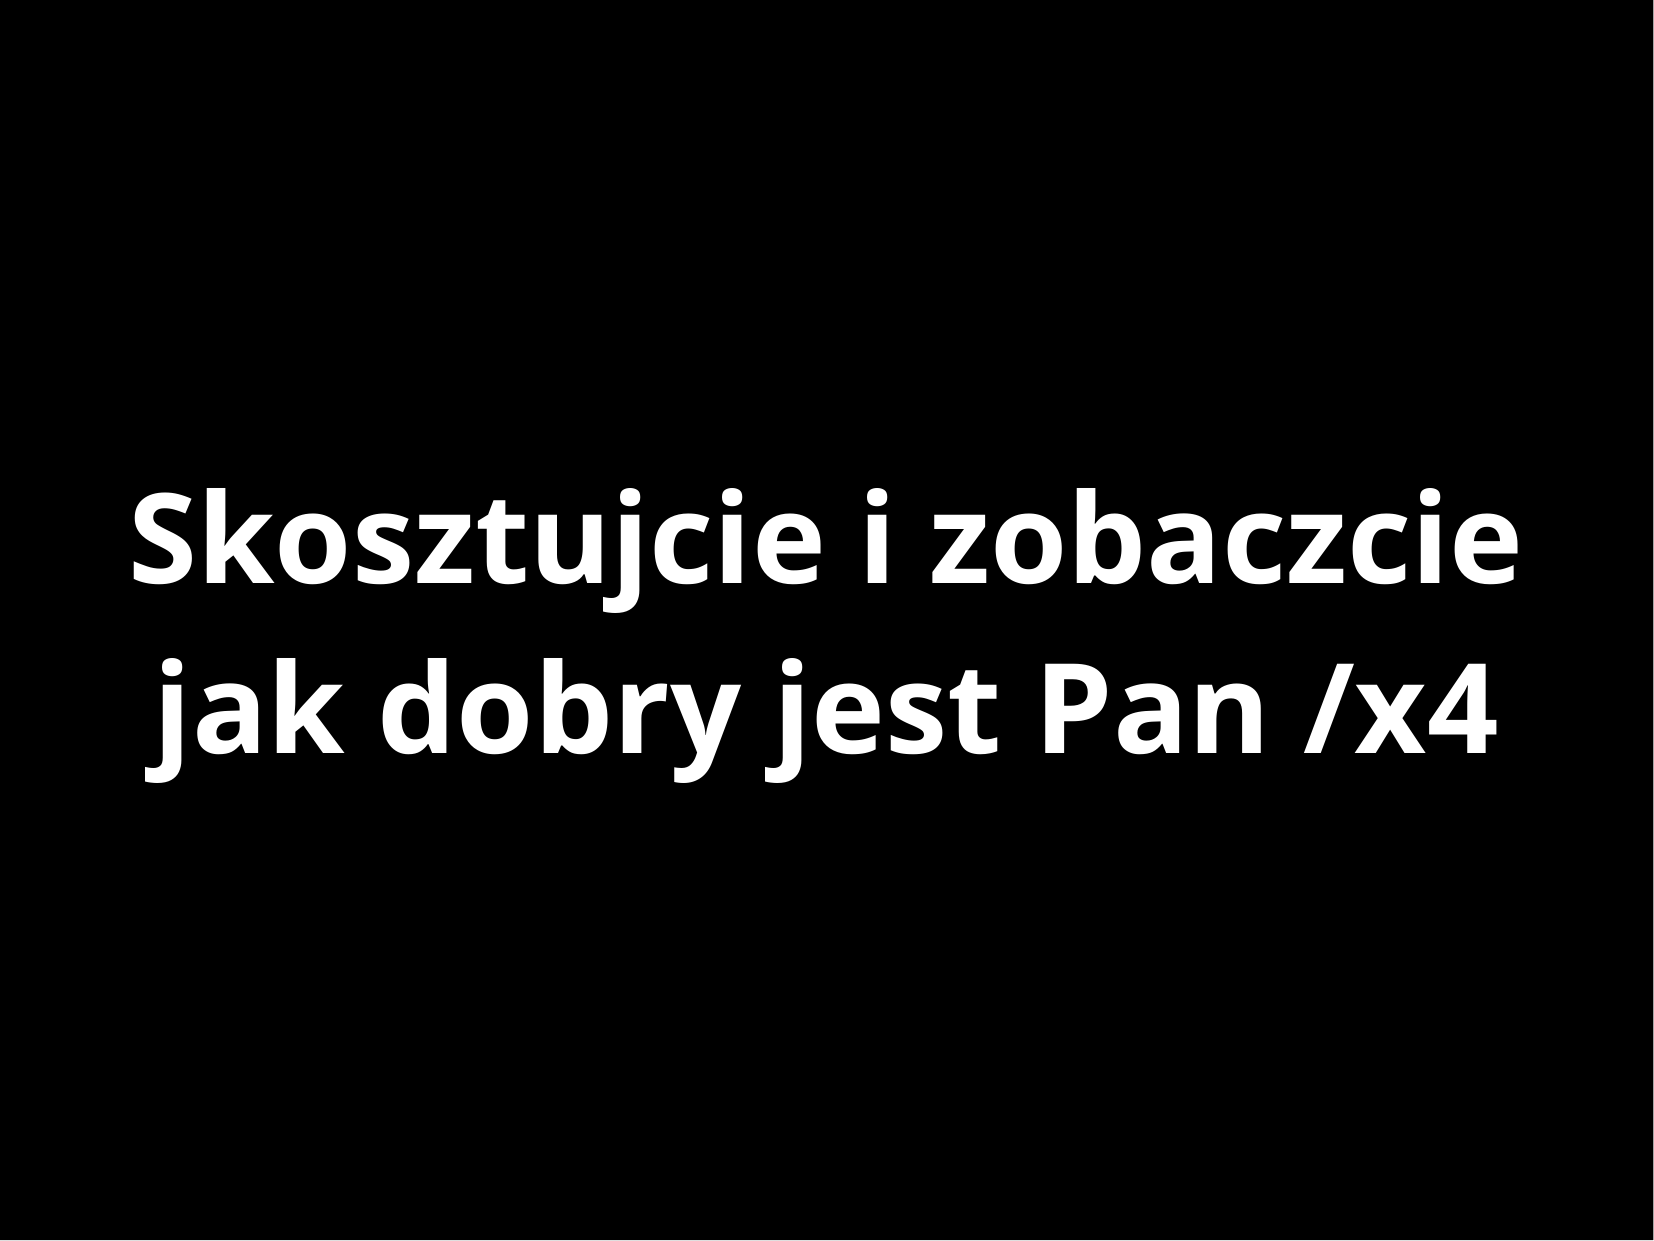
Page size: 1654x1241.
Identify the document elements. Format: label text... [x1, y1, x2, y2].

title Skosztujcie i zobaczcie jak dobry jest Pan /x4 [0, 0, 1654, 1241]
